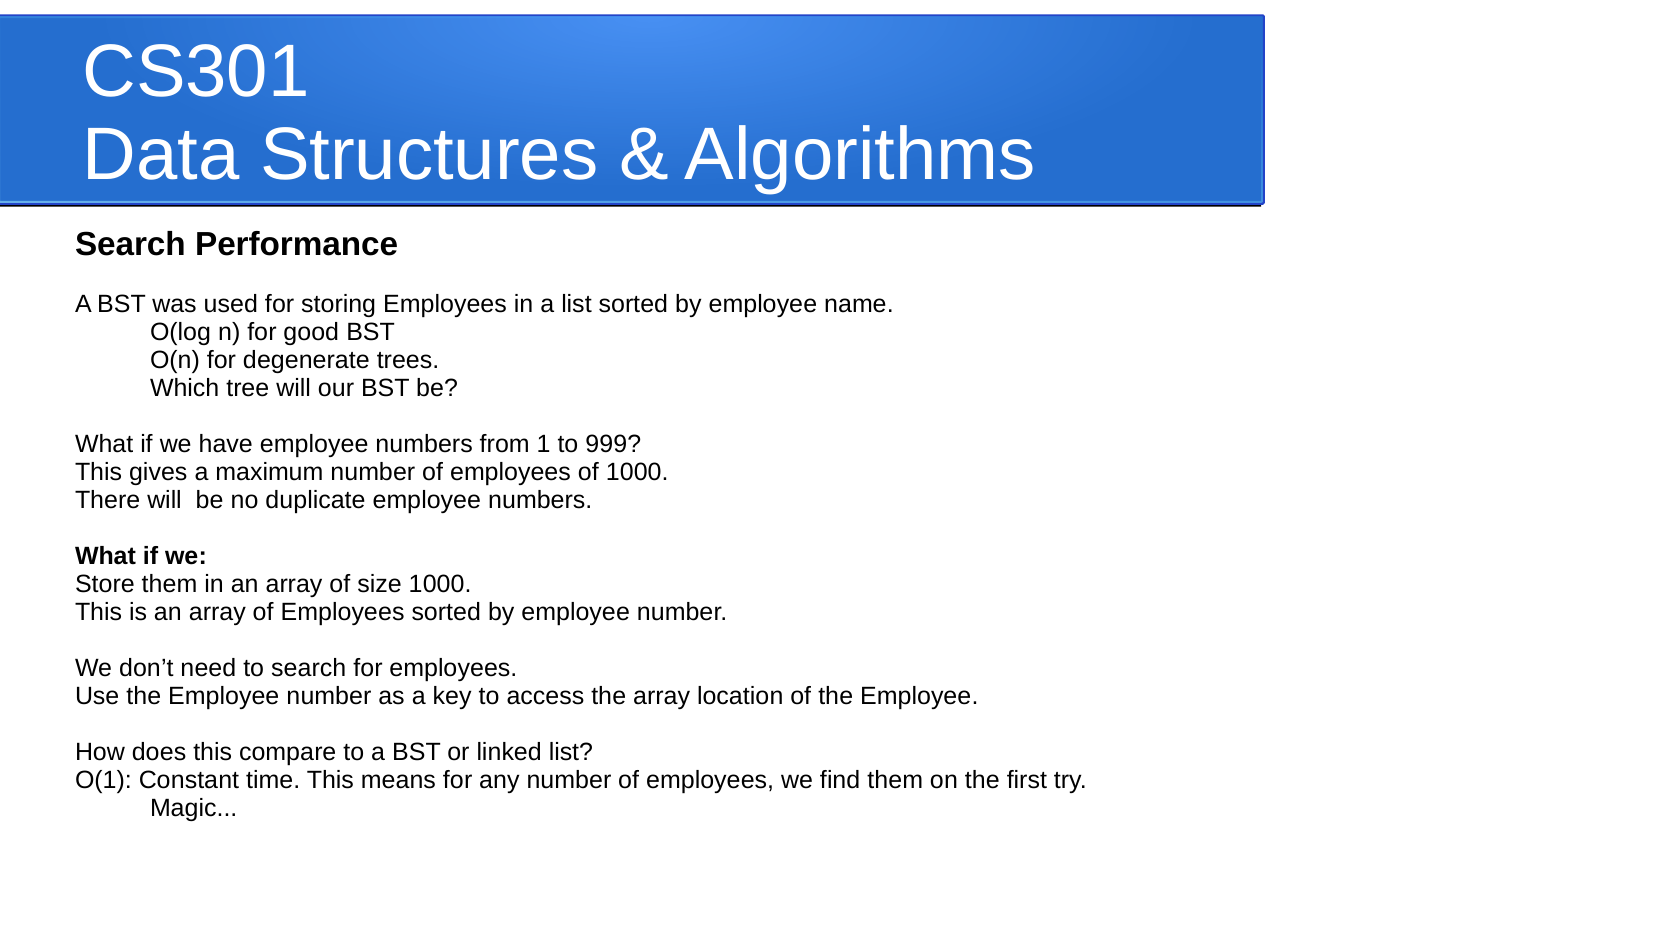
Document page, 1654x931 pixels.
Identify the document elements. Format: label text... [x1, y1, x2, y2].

subtitle Search Performance A BST was used for storing Employees in a list sorted by employee name. O(log n) for good BST O(n) for degenerate trees. Which tree will our BST be? What if we have employee numbers from 1 to 999? This gives a maximum number of employees of 1000. There will be no duplicate employee numbers. What if we: Store them in an array of size 1000. This is an array of Employees sorted by employee number. We don’t need to search for employees. Use the Employee number as a key to access the array location of the Employee. How does this compare to a BST or linked list? O(1): Constant time. This means for any number of employees, we find them on the first try. Magic... [75, 225, 1201, 878]
title CS301 Data Structures & Algorithms [82, 29, 1235, 196]
